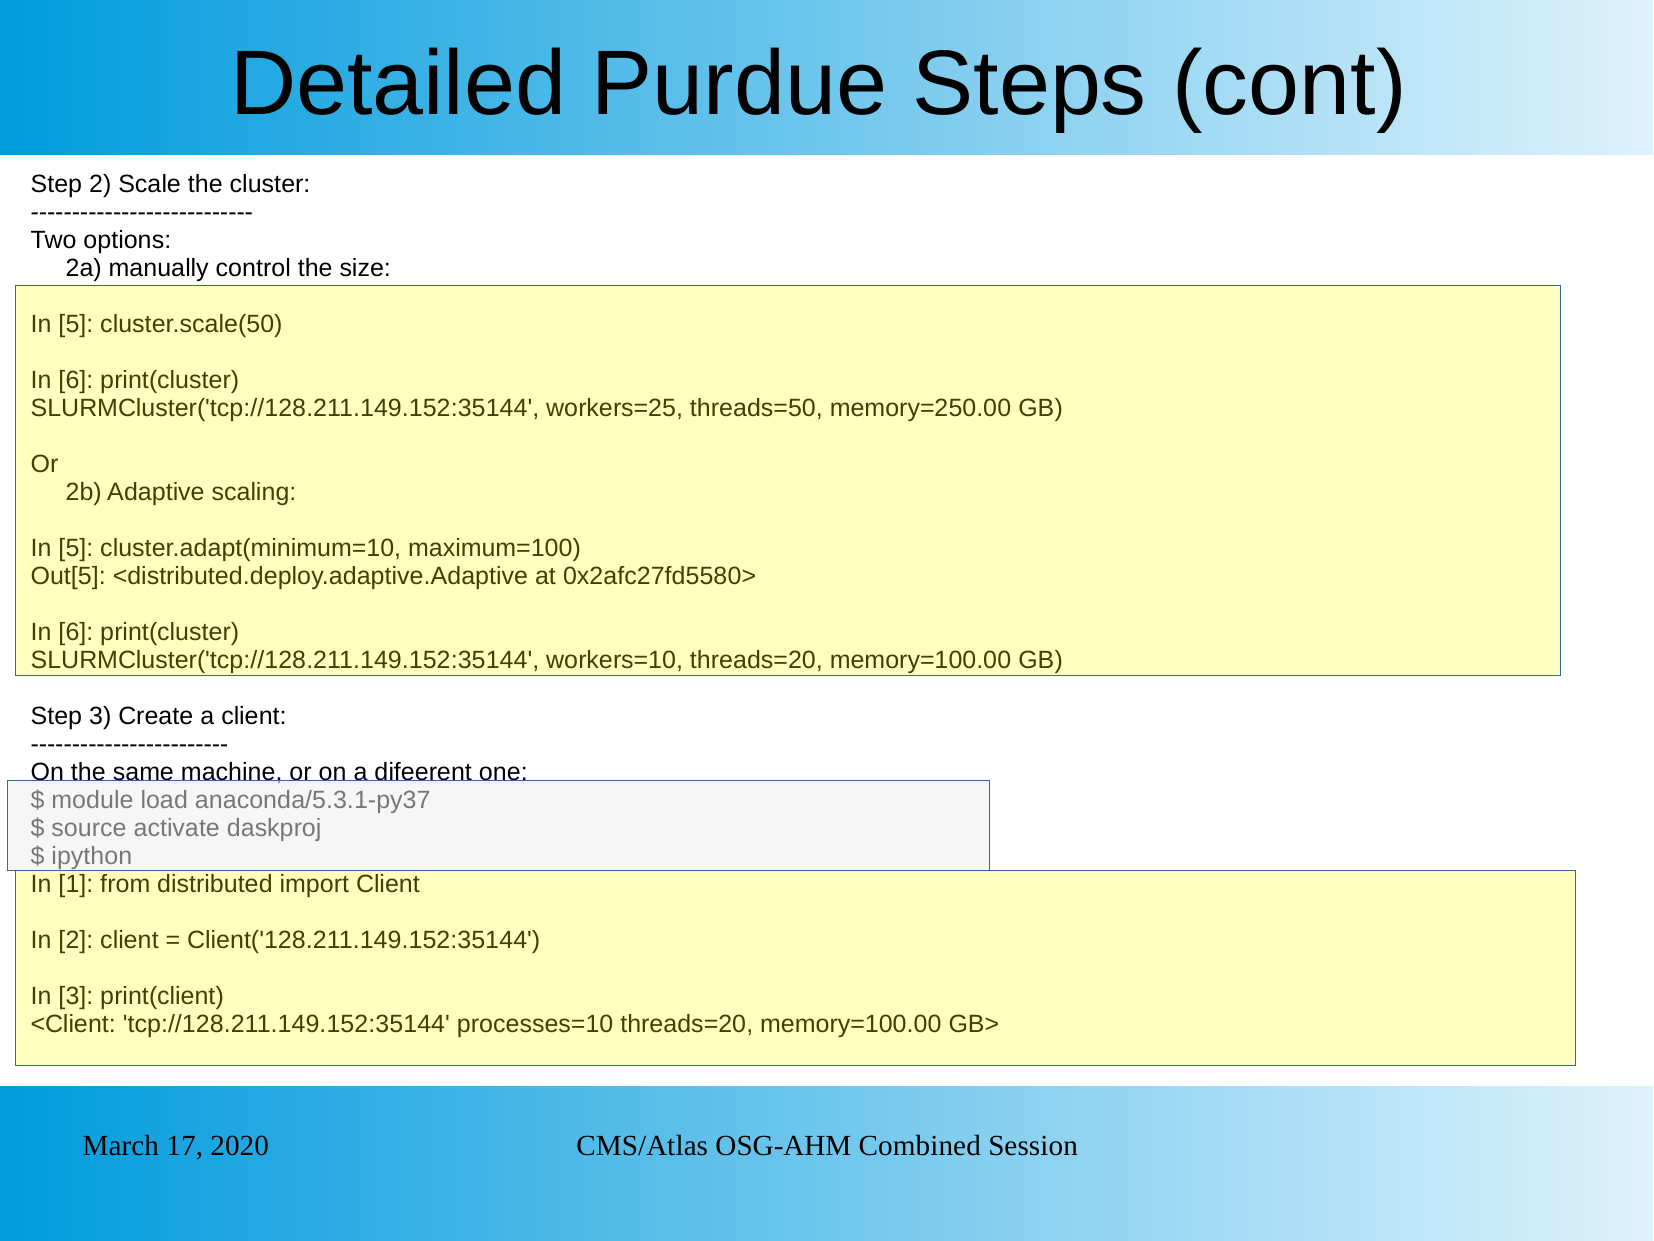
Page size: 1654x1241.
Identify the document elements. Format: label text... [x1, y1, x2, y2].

text_box Step 2) Scale the cluster: --------------------------- Two options: 2a) manually control the size: In [5]: cluster.scale(50) In [6]: print(cluster) SLURMCluster('tcp://128.211.149.152:35144', workers=25, threads=50, memory=250.00 GB) Or 2b) Adaptive scaling: In [5]: cluster.adapt(minimum=10, maximum=100) Out[5]: <distributed.deploy.adaptive.Adaptive at 0x2afc27fd5580> In [6]: print(cluster) SLURMCluster('tcp://128.211.149.152:35144', workers=10, threads=20, memory=100.00 GB) Step 3) Create a client: ------------------------ On the same machine, or on a difeerent one: $ module load anaconda/5.3.1-py37 $ source activate daskproj $ ipython In [1]: from distributed import Client In [2]: client = Client('128.211.149.152:35144') In [3]: print(client) <Client: 'tcp://128.211.149.152:35144' processes=10 threads=20, memory=100.00 GB> [15, 162, 1591, 1115]
text_box [7, 780, 1576, 1066]
text_box [15, 285, 1561, 676]
title Detailed Purdue Steps (cont) [75, 30, 1564, 136]
